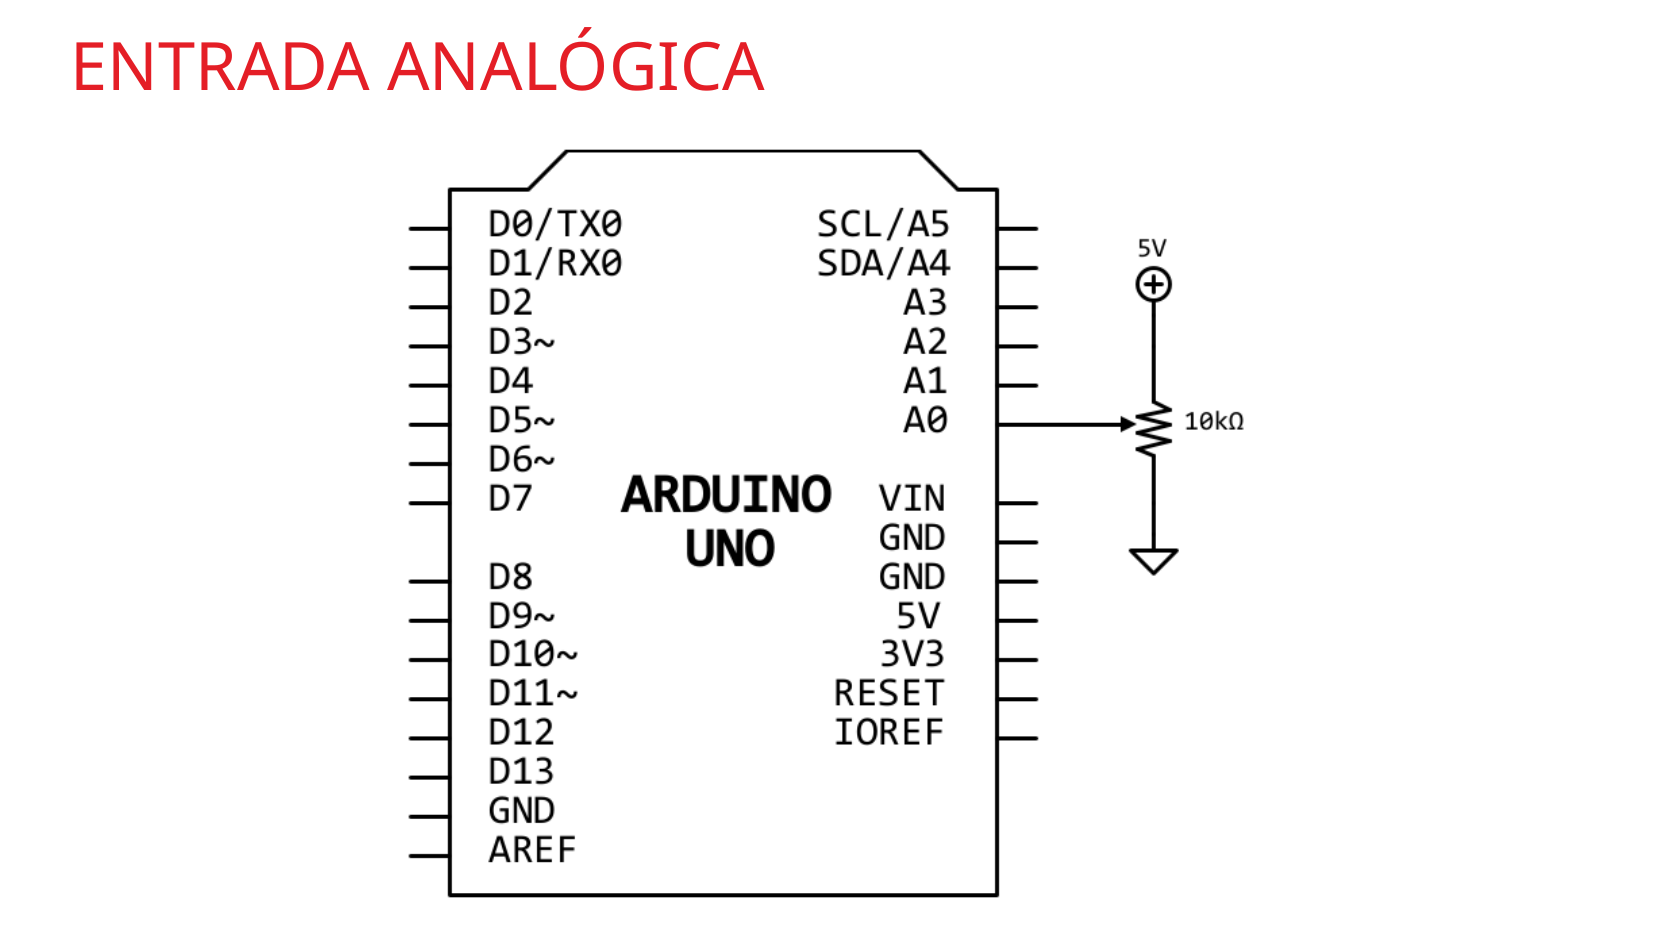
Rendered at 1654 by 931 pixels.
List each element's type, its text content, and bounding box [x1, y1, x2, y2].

title ENTRADA ANALÓGICA [70, 11, 1347, 118]
picture [394, 131, 1260, 915]
